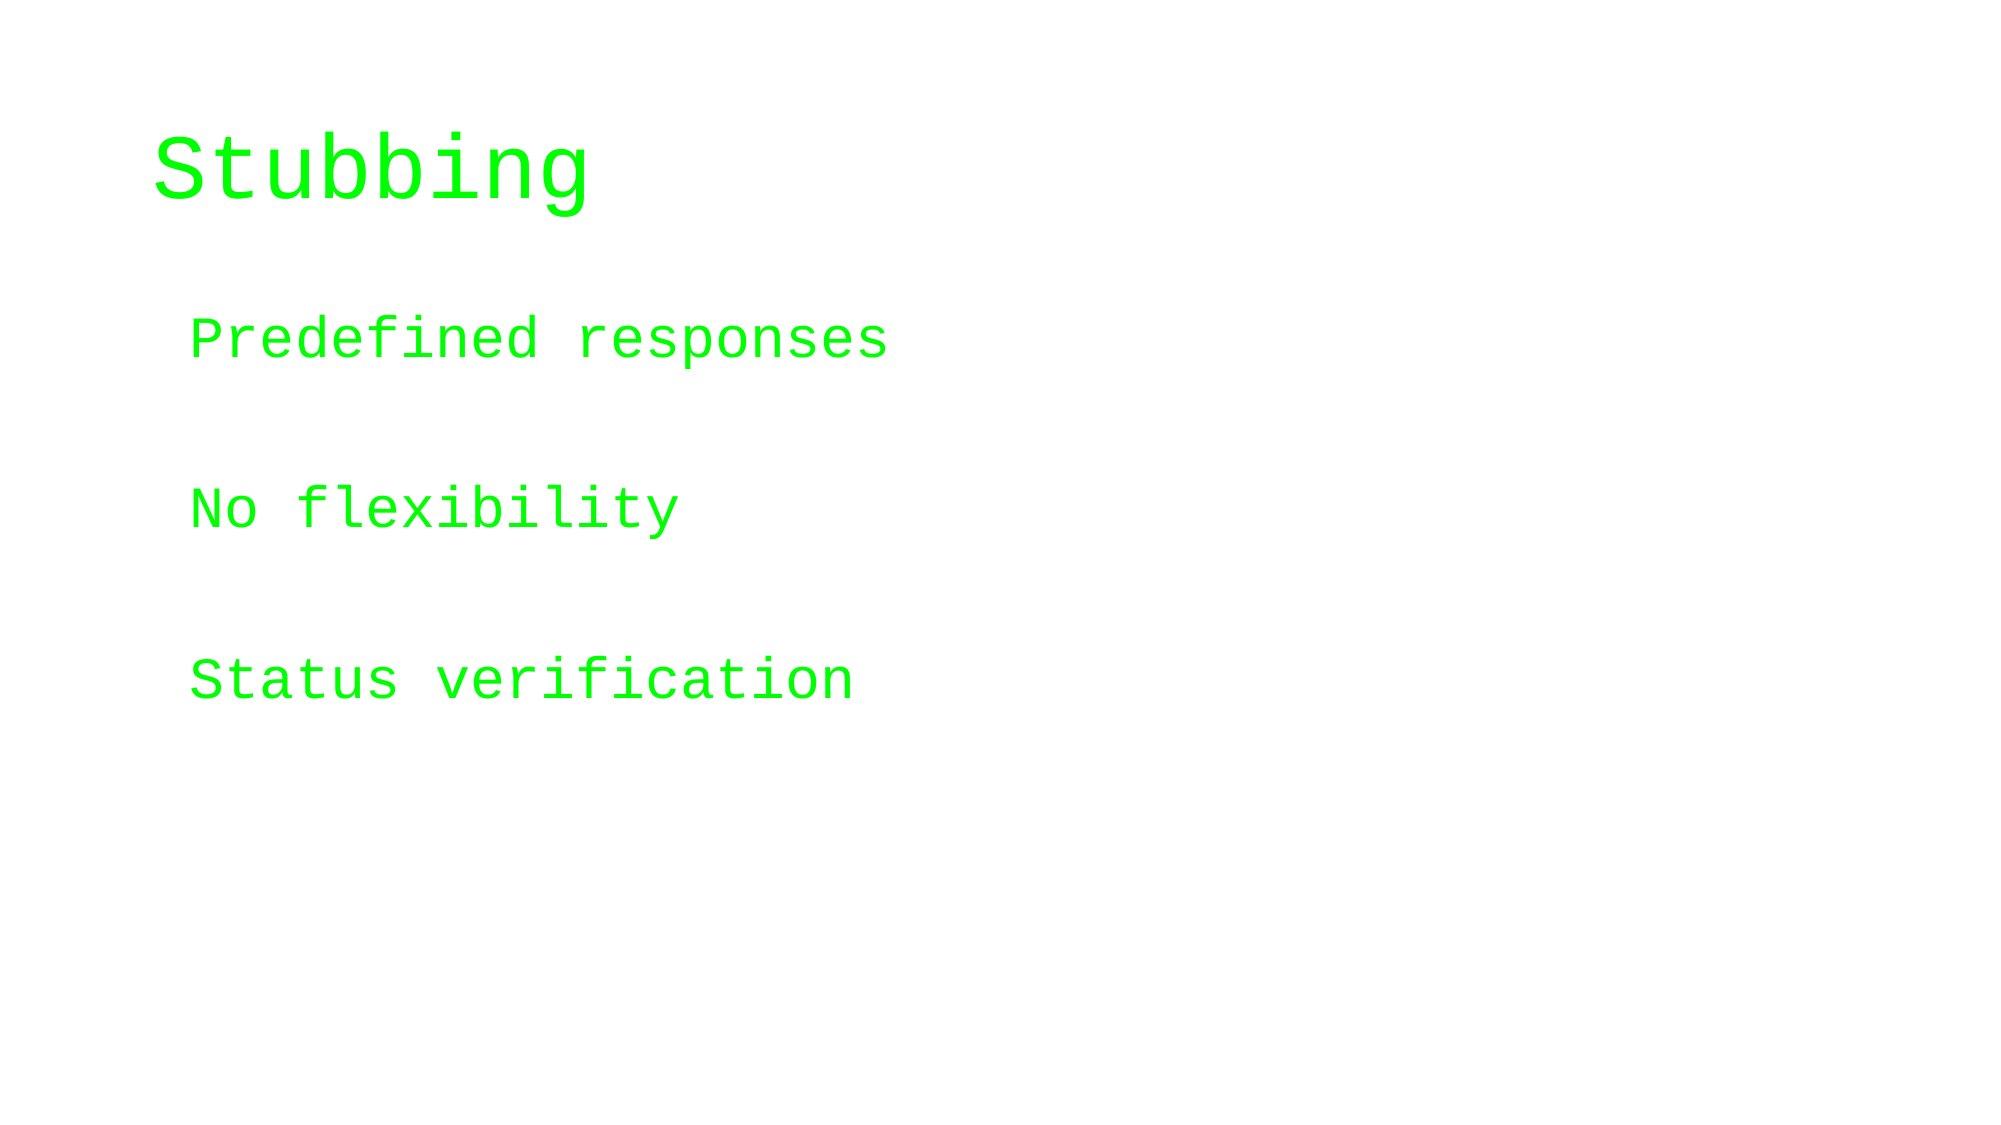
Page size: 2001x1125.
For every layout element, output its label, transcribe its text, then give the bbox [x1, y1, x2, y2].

list Predefined responses No flexibility Status verification [137, 299, 1966, 1014]
title Stubbing [137, 59, 1863, 278]
